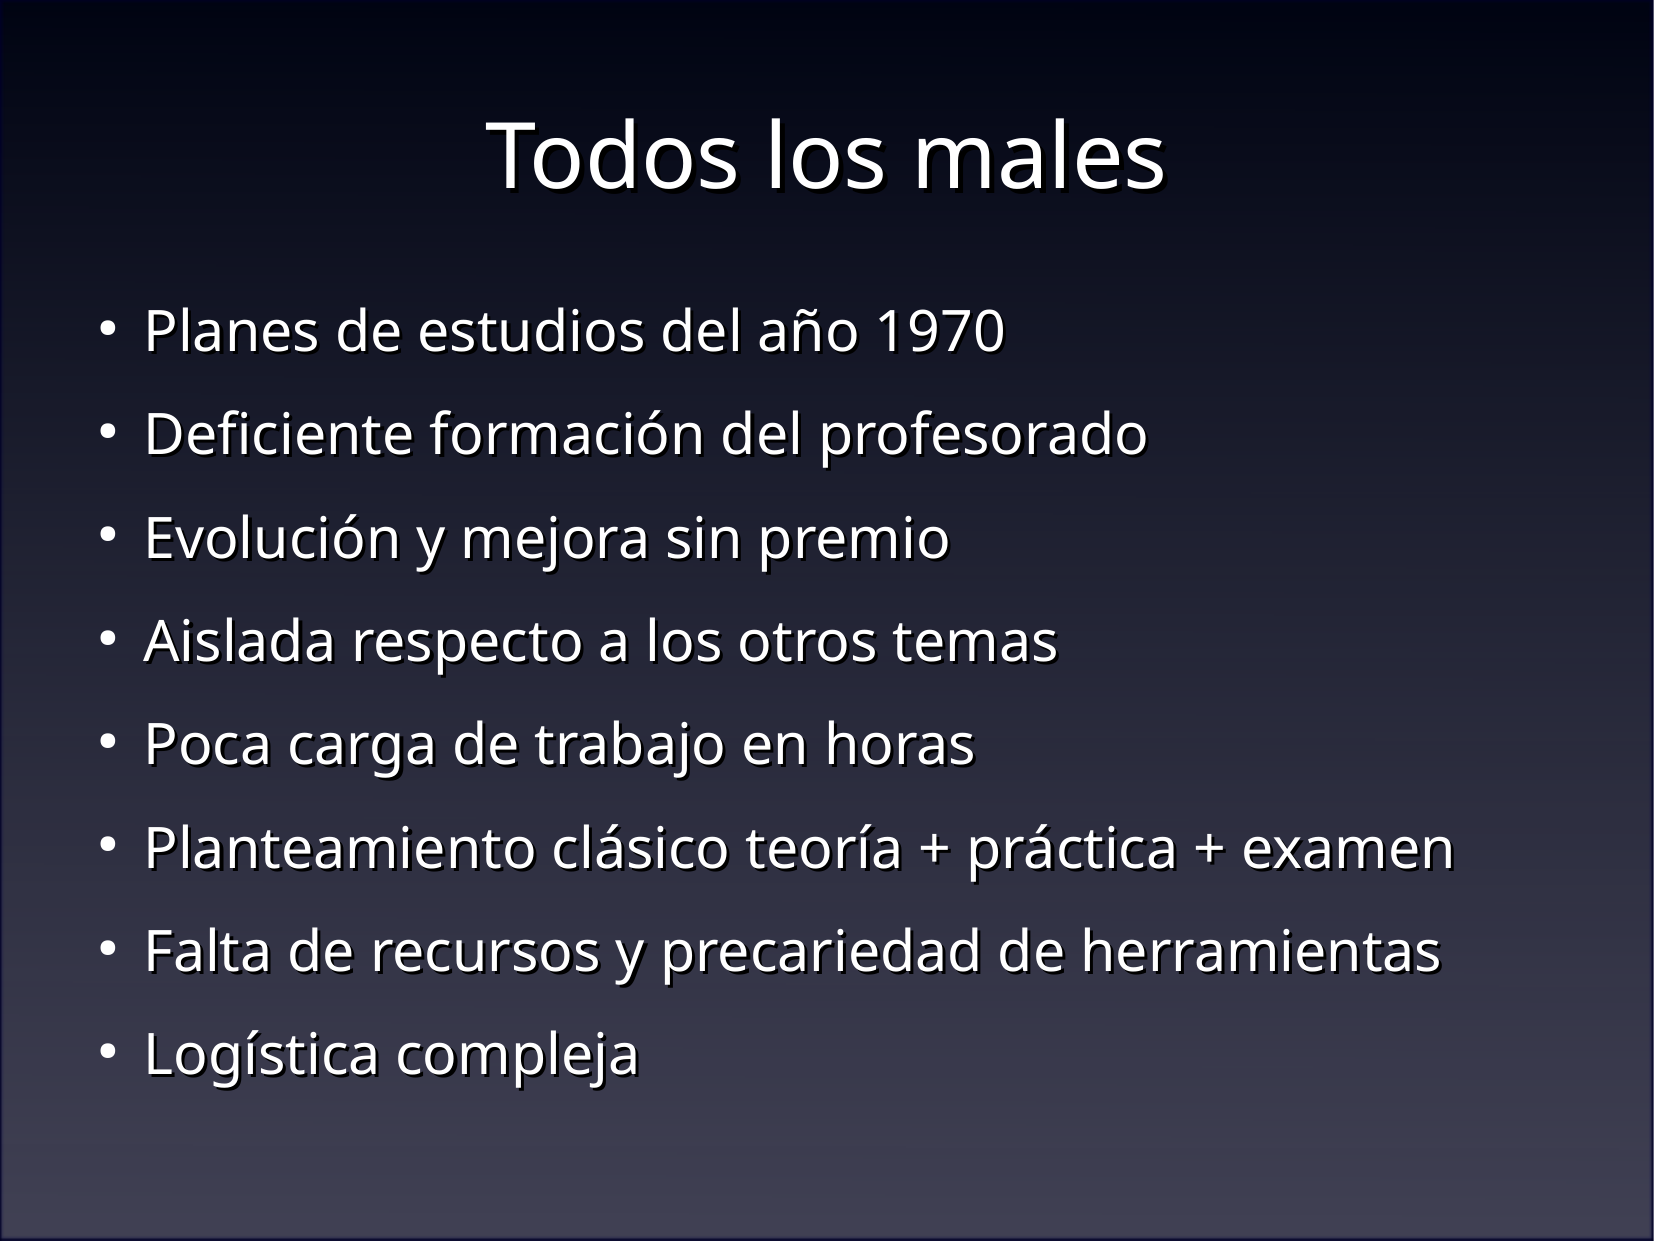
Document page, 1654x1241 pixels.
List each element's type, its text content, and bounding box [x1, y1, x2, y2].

picture [0, 0, 1654, 1241]
list Planes de estudios del año 1970 Deficiente formación del profesorado Evolución y mejora sin premio Aislada respecto a los otros temas Poca carga de trabajo en horas Planteamiento clásico teoría + práctica + examen Falta de recursos y precariedad de herramientas Logística compleja [82, 290, 1571, 1109]
title Todos los males [82, 49, 1571, 257]
